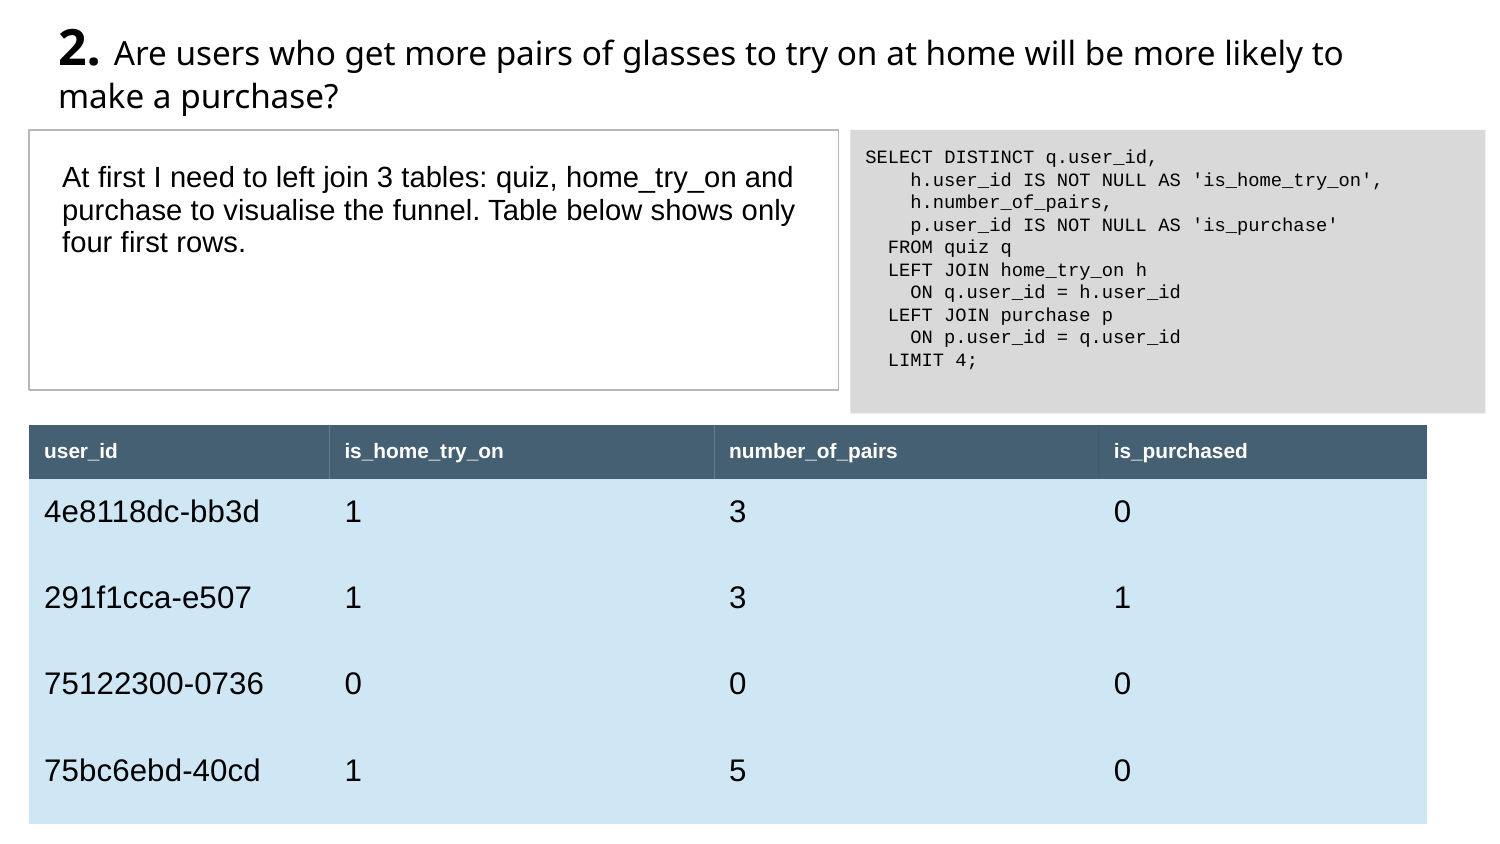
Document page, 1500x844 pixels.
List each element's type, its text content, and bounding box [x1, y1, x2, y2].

text_box SELECT DISTINCT q.user_id, h.user_id IS NOT NULL AS 'is_home_try_on', h.number_of_pairs, p.user_id IS NOT NULL AS 'is_purchase' FROM quiz q LEFT JOIN home_try_on h ON q.user_id = h.user_id LEFT JOIN purchase p ON p.user_id = q.user_id LIMIT 4; [850, 129, 1486, 414]
table_cell 291f1cca-e507 [29, 565, 330, 652]
table_cell 4e8118dc-bb3d [29, 479, 330, 565]
table_cell 3 [714, 479, 1099, 565]
table_cell 1 [1099, 565, 1427, 652]
table_header number_of_pairs [714, 425, 1099, 479]
table_cell 0 [1099, 738, 1427, 824]
table_cell 0 [1099, 652, 1427, 738]
table_cell 1 [330, 738, 714, 824]
table_header is_home_try_on [330, 425, 714, 479]
table_cell 0 [330, 652, 714, 738]
table_cell 75122300-0736 [29, 652, 330, 738]
table_cell 0 [1099, 479, 1427, 565]
table_cell 75bc6ebd-40cd [29, 738, 330, 824]
table_cell 5 [714, 738, 1099, 824]
table_cell 1 [330, 479, 714, 565]
table_header user_id [29, 425, 330, 479]
text_box At first I need to left join 3 tables: quiz, home_try_on and purchase to visualise the funnel. Table below shows only four first rows. [47, 153, 819, 267]
table_cell 1 [330, 565, 714, 652]
table_cell 3 [714, 565, 1099, 652]
text_box 2. Are users who get more pairs of glasses to try on at home will be more likely to make a purchase? [43, 0, 1441, 130]
table_header is_purchased [1099, 425, 1427, 479]
table_cell 0 [714, 652, 1099, 738]
